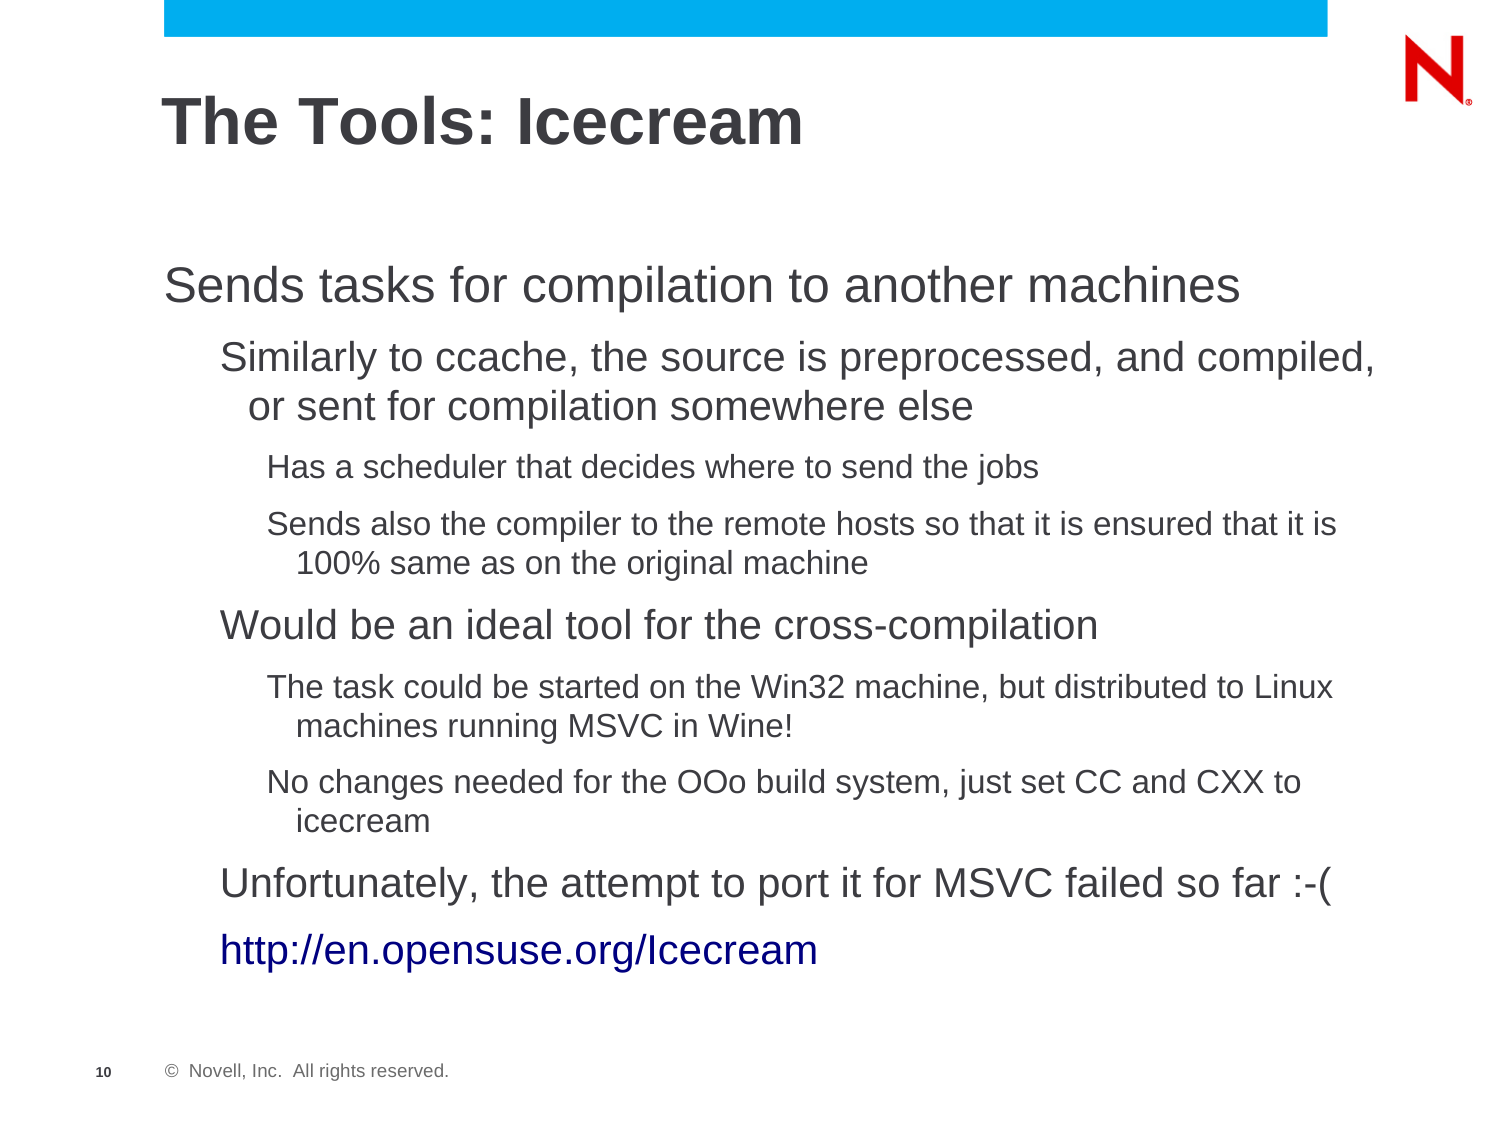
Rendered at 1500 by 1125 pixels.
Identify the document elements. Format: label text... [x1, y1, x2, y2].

title The Tools: Icecream [161, 41, 1383, 205]
picture [1403, 32, 1473, 107]
list Sends tasks for compilation to another machines Similarly to ccache, the source is preprocessed, and compiled, or sent for compilation somewhere else Has a scheduler that decides where to send the jobs Sends also the compiler to the remote hosts so that it is ensured that it is 100% same as on the original machine Would be an ideal tool for the cross-compilation The task could be started on the Win32 machine, but distributed to Linux machines running MSVC in Wine! No changes needed for the OOo build system, just set CC and CXX to icecream Unfortunately, the attempt to port it for MSVC failed so far :-( http://en.opensuse.org/Icecream [163, 254, 1404, 986]
